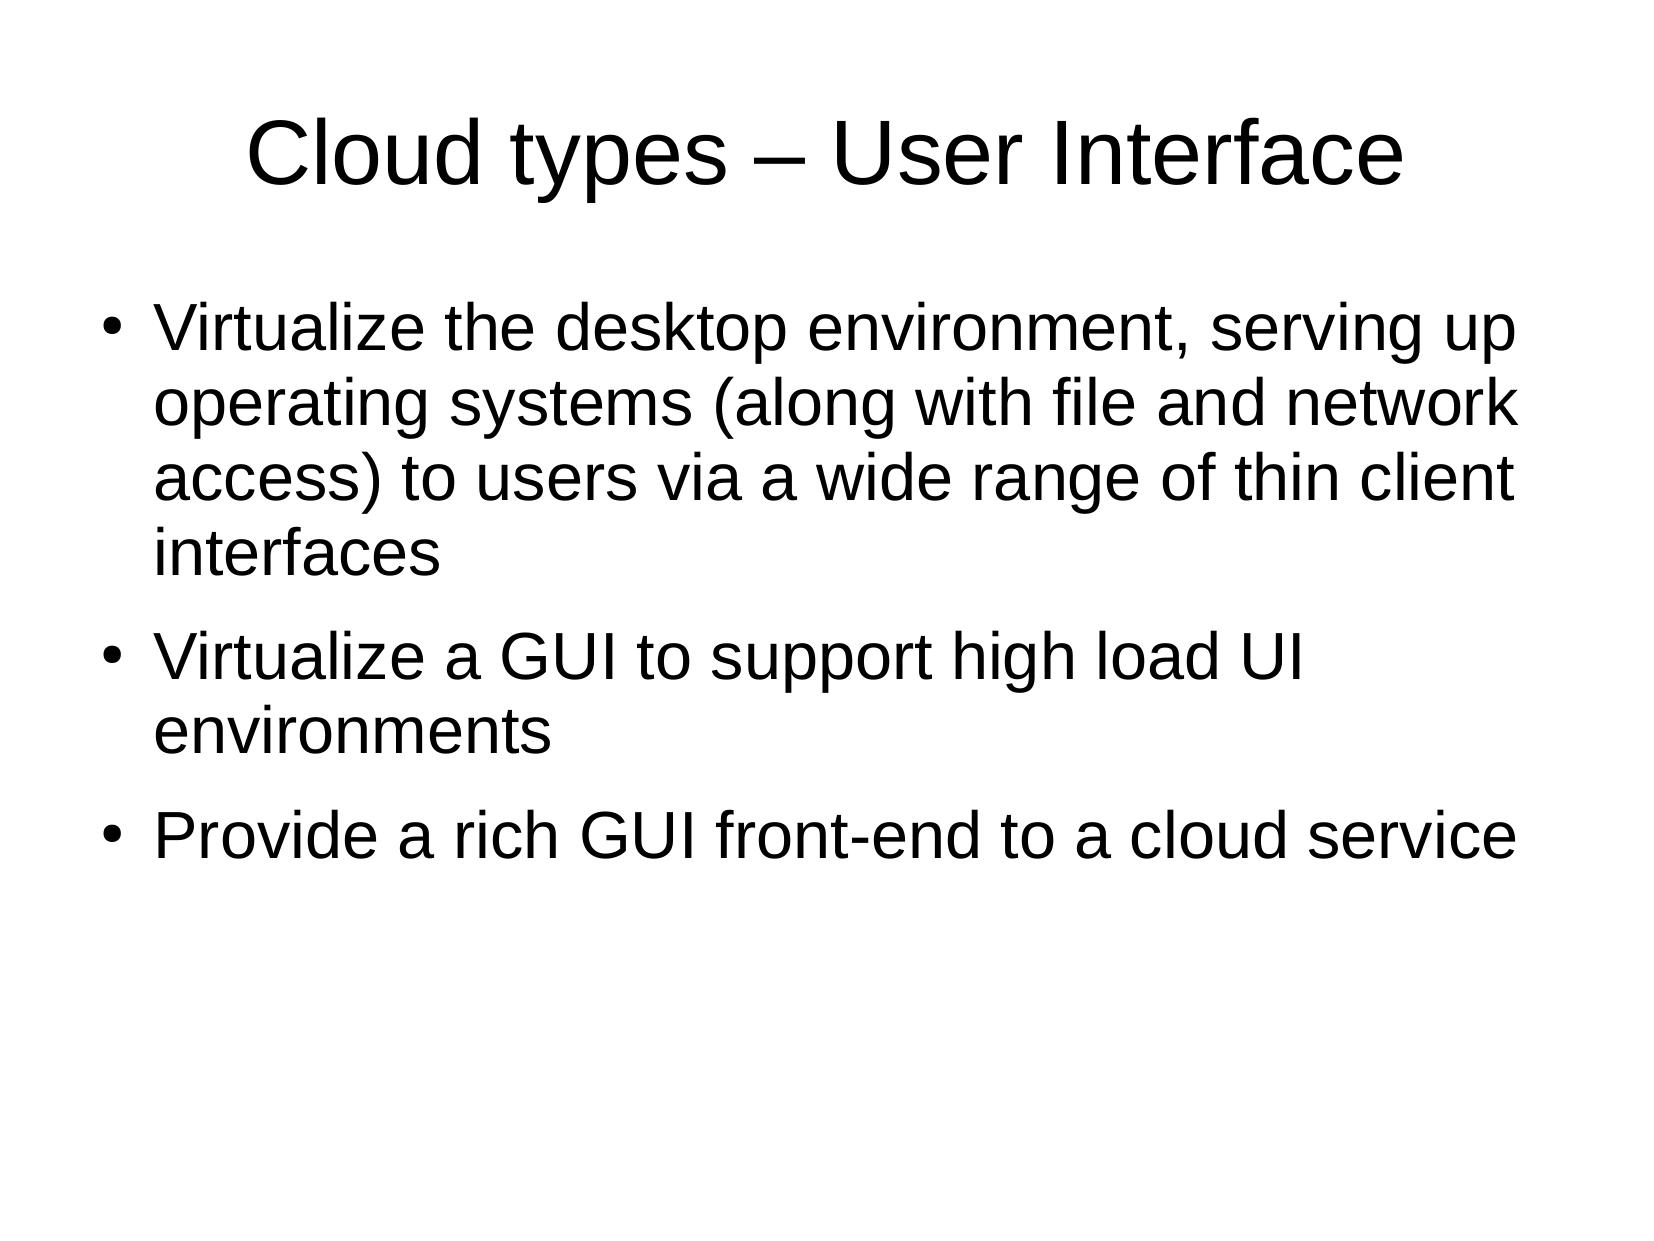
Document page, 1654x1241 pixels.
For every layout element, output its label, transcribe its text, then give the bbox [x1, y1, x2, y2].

list Virtualize the desktop environment, serving up operating systems (along with file and network access) to users via a wide range of thin client interfaces Virtualize a GUI to support high load UI environments Provide a rich GUI front-end to a cloud service [82, 290, 1538, 1010]
title Cloud types – User Interface [82, 49, 1571, 257]
